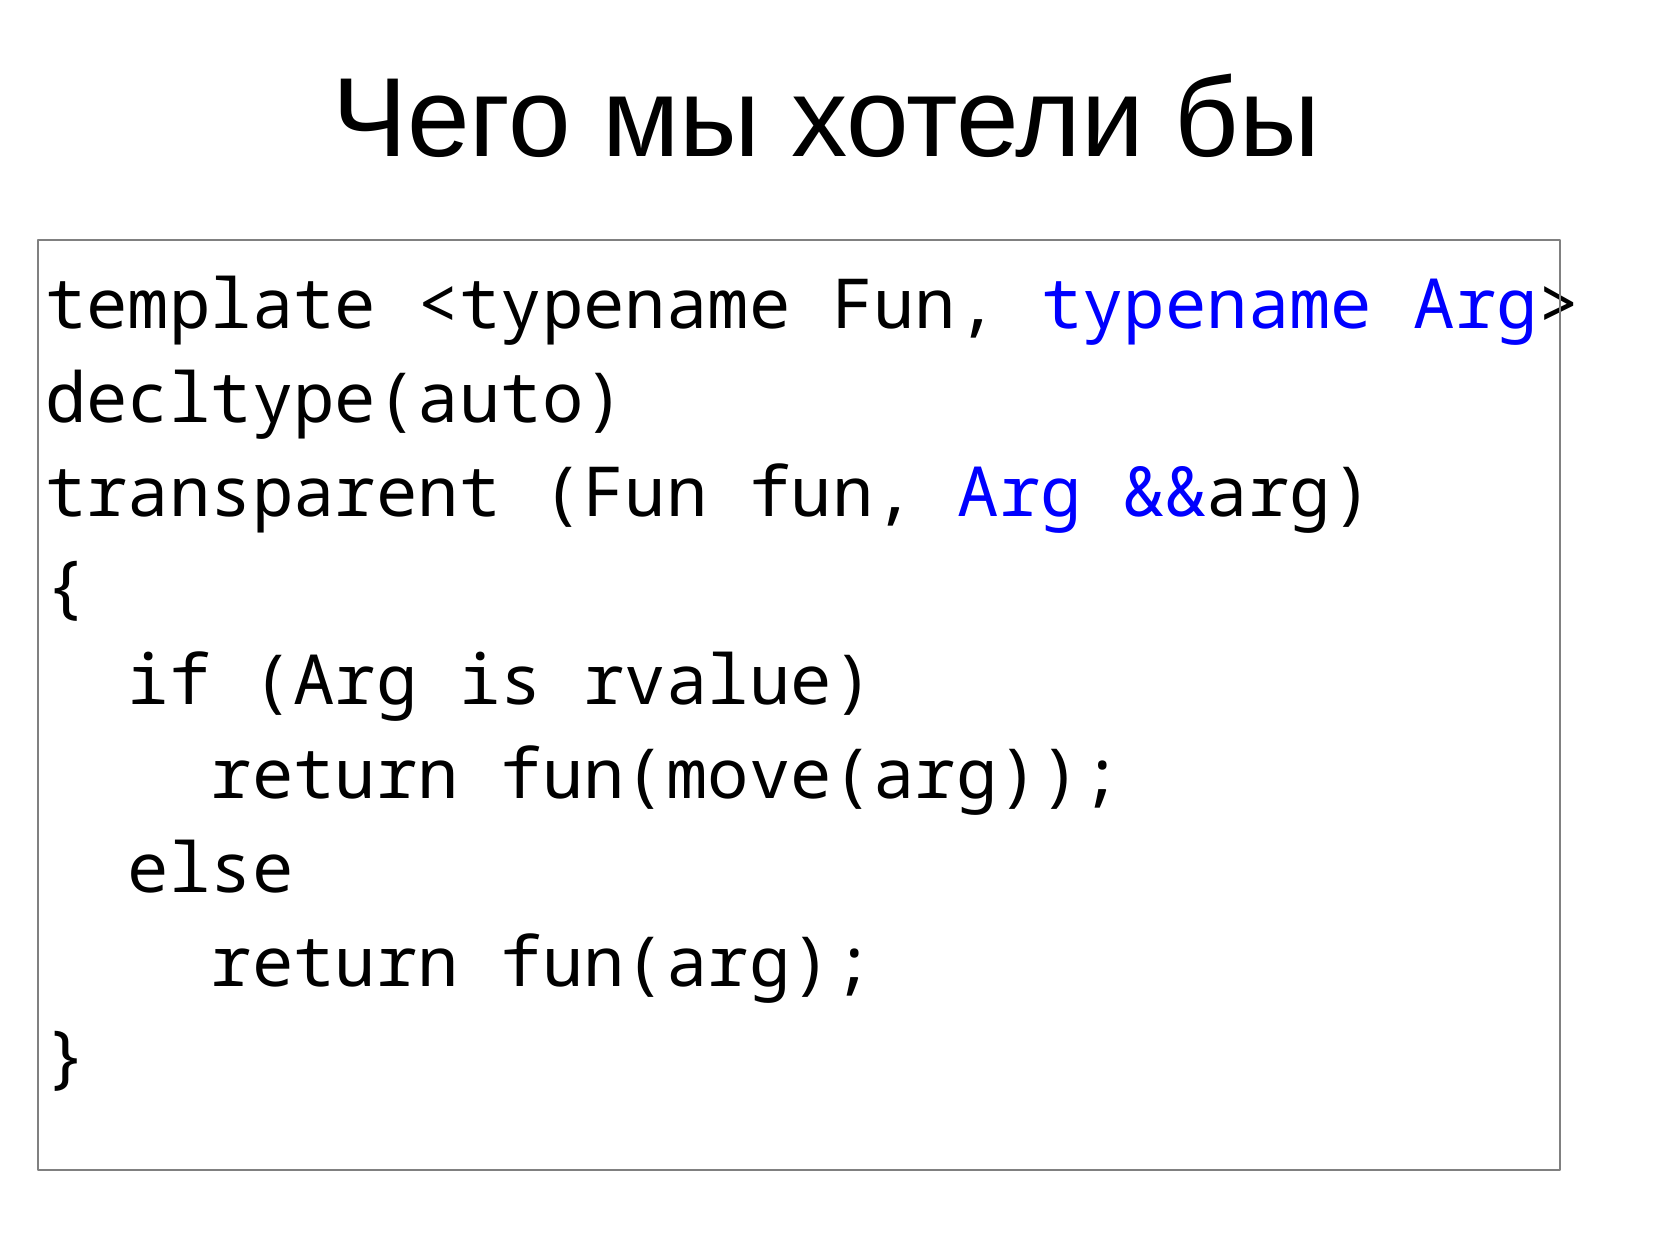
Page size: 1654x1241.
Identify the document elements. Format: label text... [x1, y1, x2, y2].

text_box [37, 240, 1561, 1171]
list template <typename Fun, typename Arg> decltype(auto) transparent (Fun fun, Arg &&arg) { if (Arg is rvalue) return fun(move(arg)); else return fun(arg); } [45, 255, 1583, 1186]
title Чего мы хотели бы [82, 13, 1571, 222]
